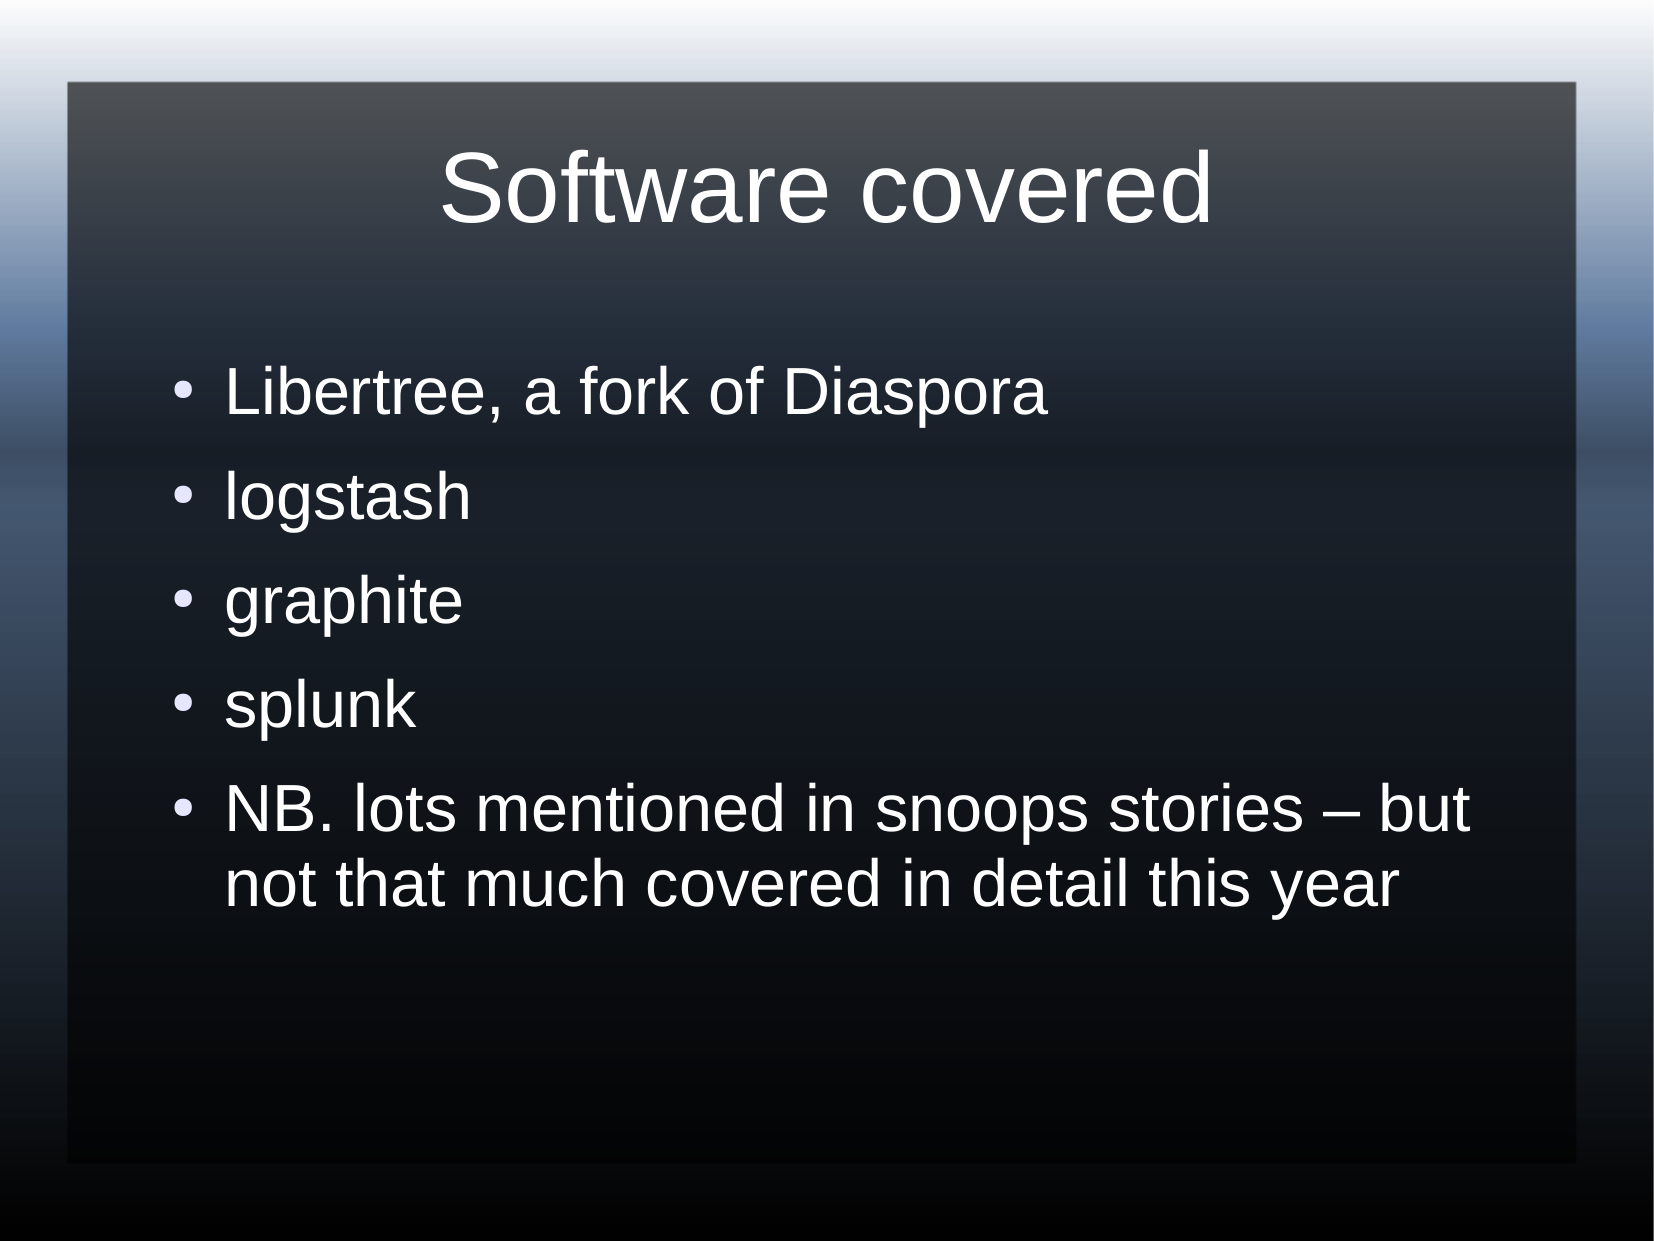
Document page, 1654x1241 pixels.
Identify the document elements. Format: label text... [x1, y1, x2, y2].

list Libertree, a fork of Diaspora logstash graphite splunk NB. lots mentioned in snoops stories – but not that much covered in detail this year [82, 354, 1571, 1105]
picture [0, 0, 1654, 1241]
title Software covered [82, 84, 1571, 292]
